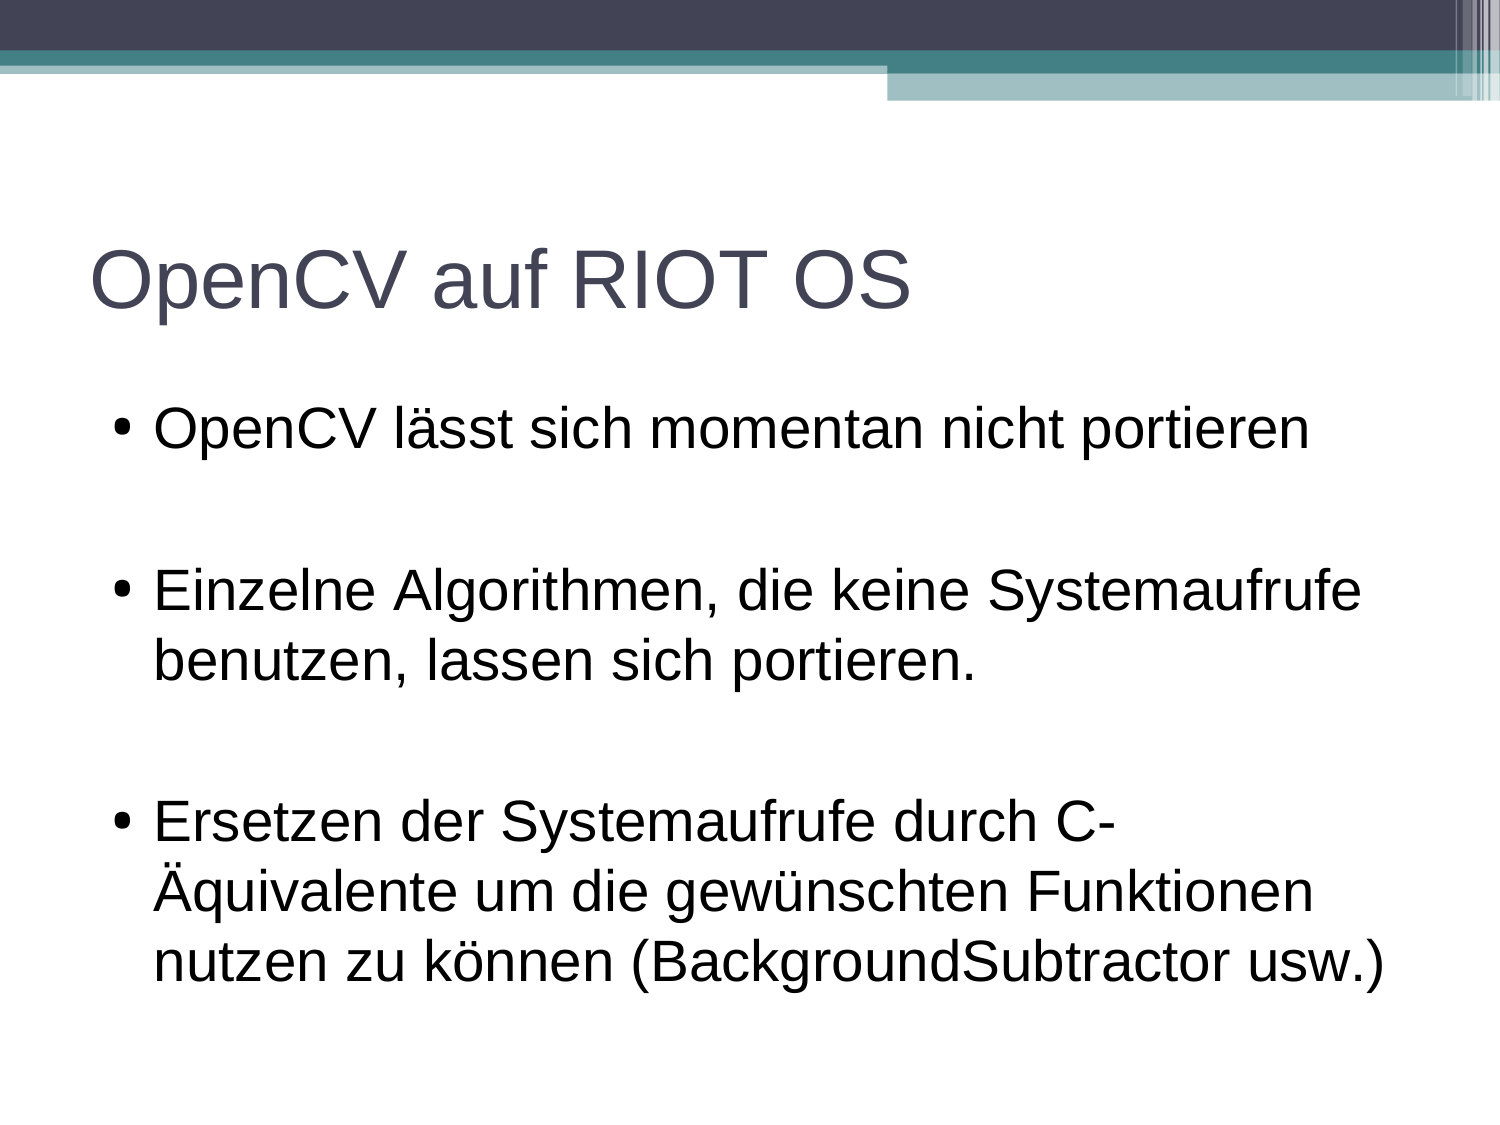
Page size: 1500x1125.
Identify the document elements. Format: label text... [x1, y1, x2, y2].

title OpenCV auf RIOT OS [75, 167, 1426, 383]
list OpenCV lässt sich momentan nicht portieren Einzelne Algorithmen, die keine Systemaufrufe benutzen, lassen sich portieren. Ersetzen der Systemaufrufe durch C-Äquivalente um die gewünschten Funktionen nutzen zu können (BackgroundSubtractor usw.) [79, 382, 1430, 1036]
